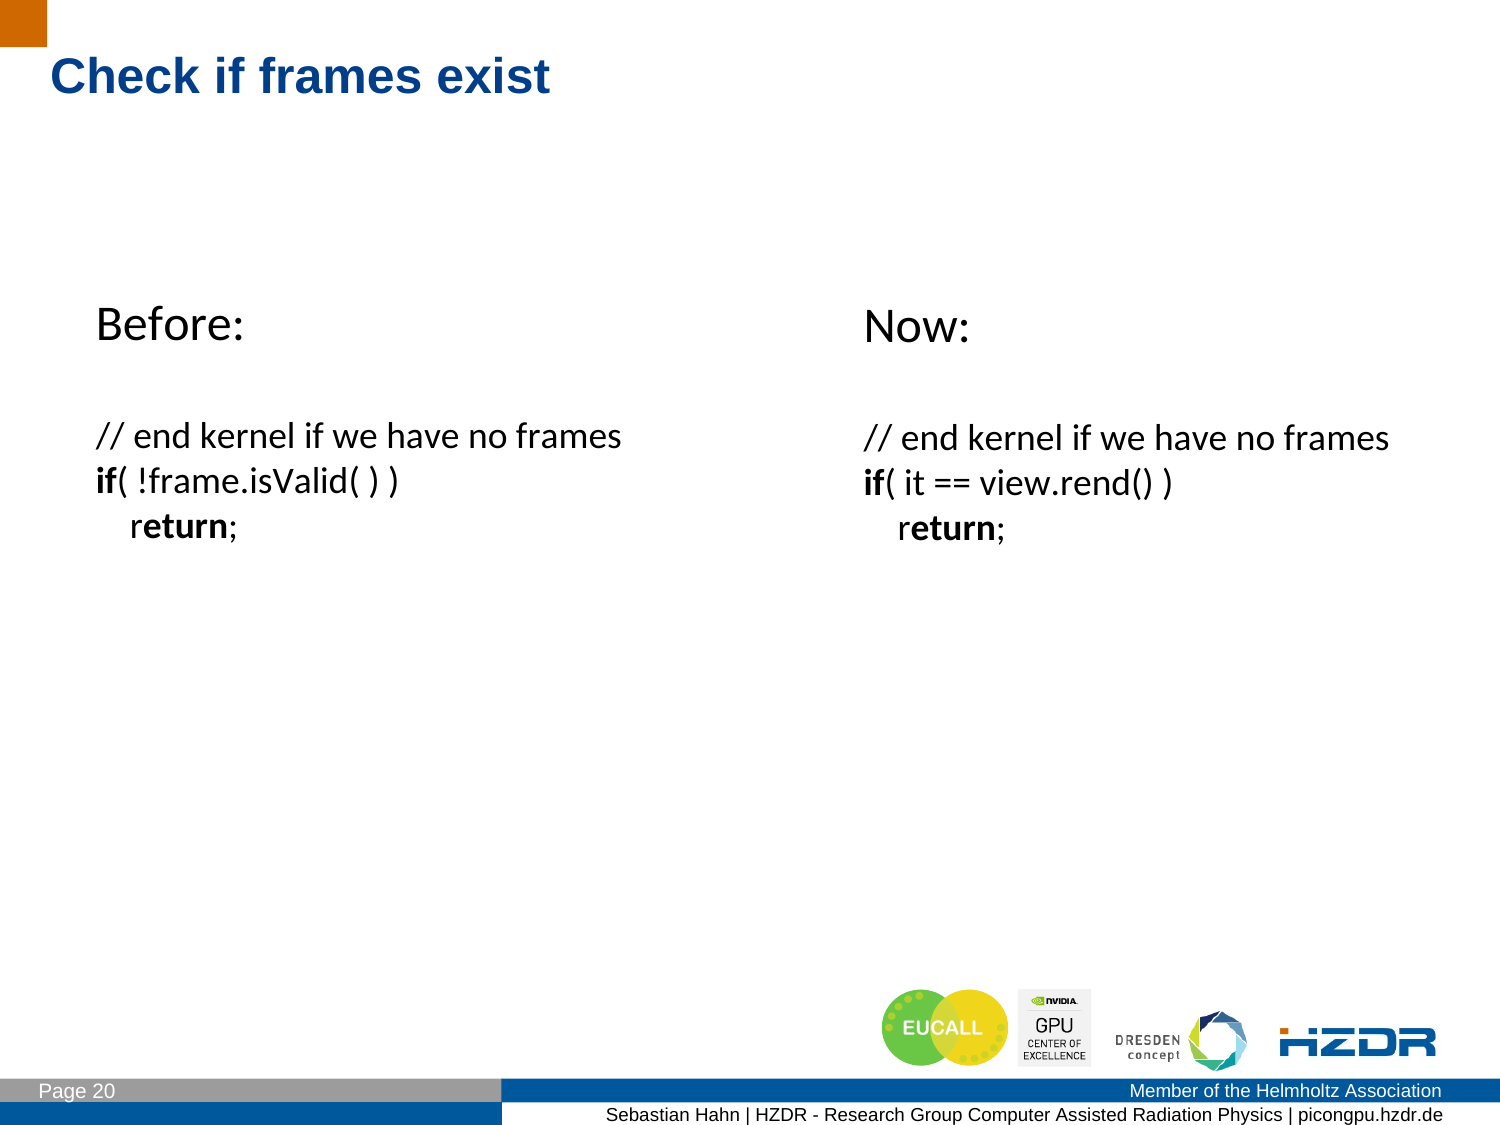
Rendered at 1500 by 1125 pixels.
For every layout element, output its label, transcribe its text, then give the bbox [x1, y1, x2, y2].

text_box Now: // end kernel if we have no frames if( it == view.rend() ) return; [848, 285, 1406, 556]
picture [1257, 1011, 1453, 1073]
text_box Before: // end kernel if we have no frames if( !frame.isValid( ) ) return; [81, 283, 638, 554]
picture [874, 980, 1099, 1075]
list Check if frames exist [35, 35, 1382, 189]
picture [1116, 1011, 1247, 1071]
